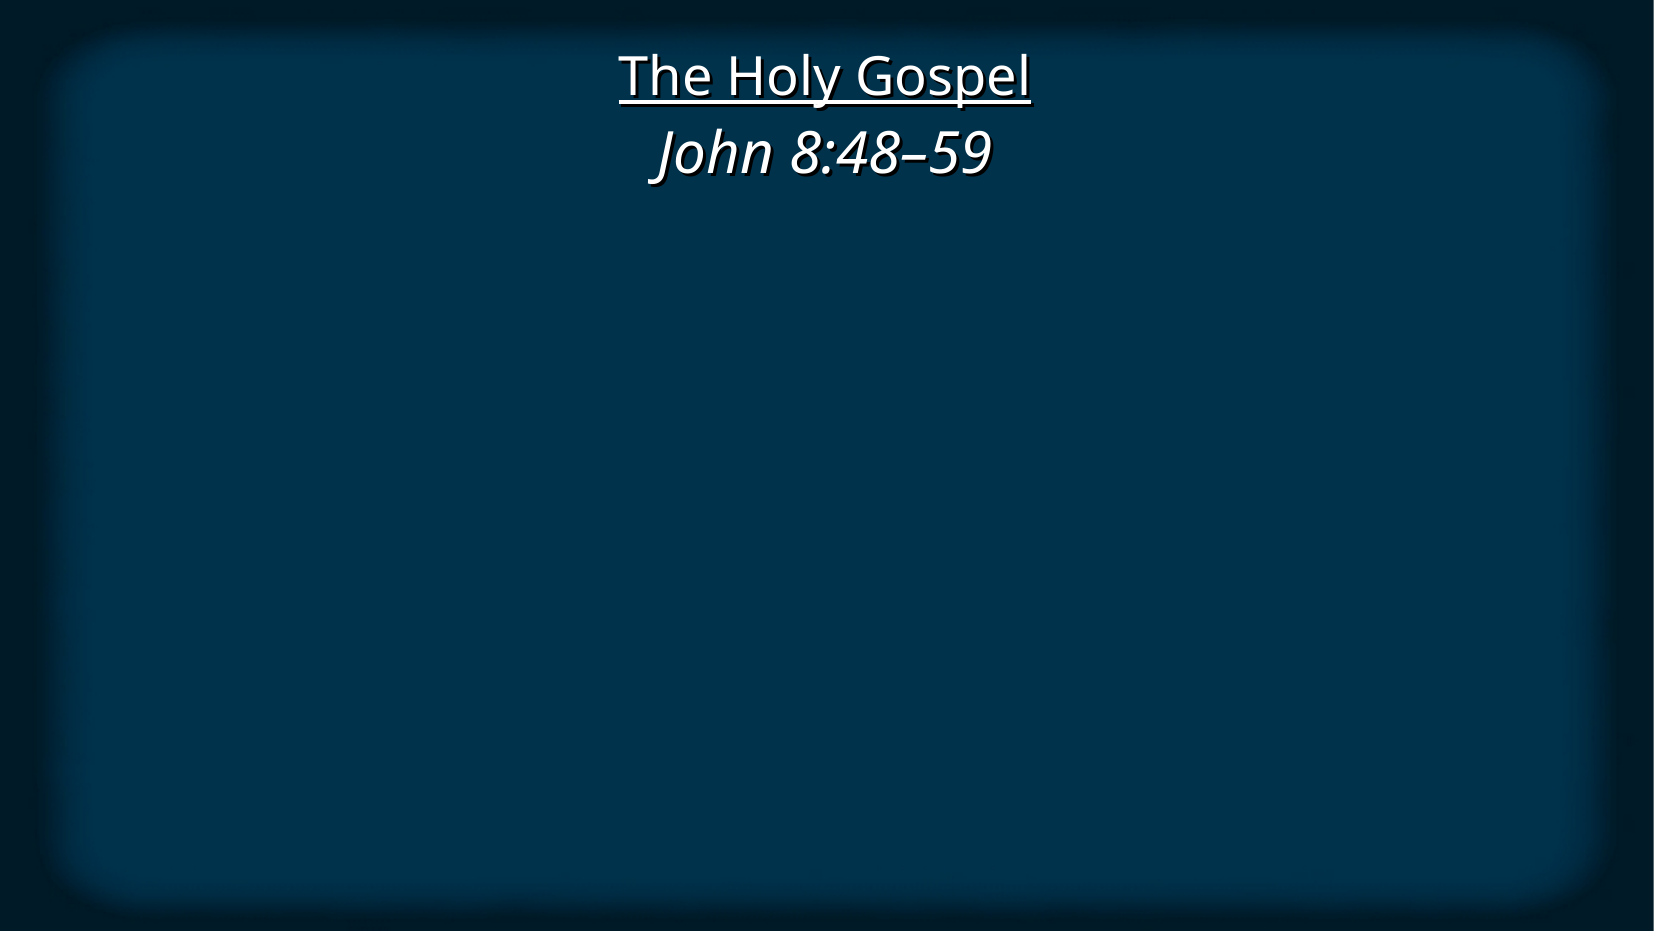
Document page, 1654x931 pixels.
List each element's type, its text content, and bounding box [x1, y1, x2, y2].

text_box The Holy Gospel John 8:48–59 [90, 30, 1561, 194]
picture [0, 0, 1654, 931]
